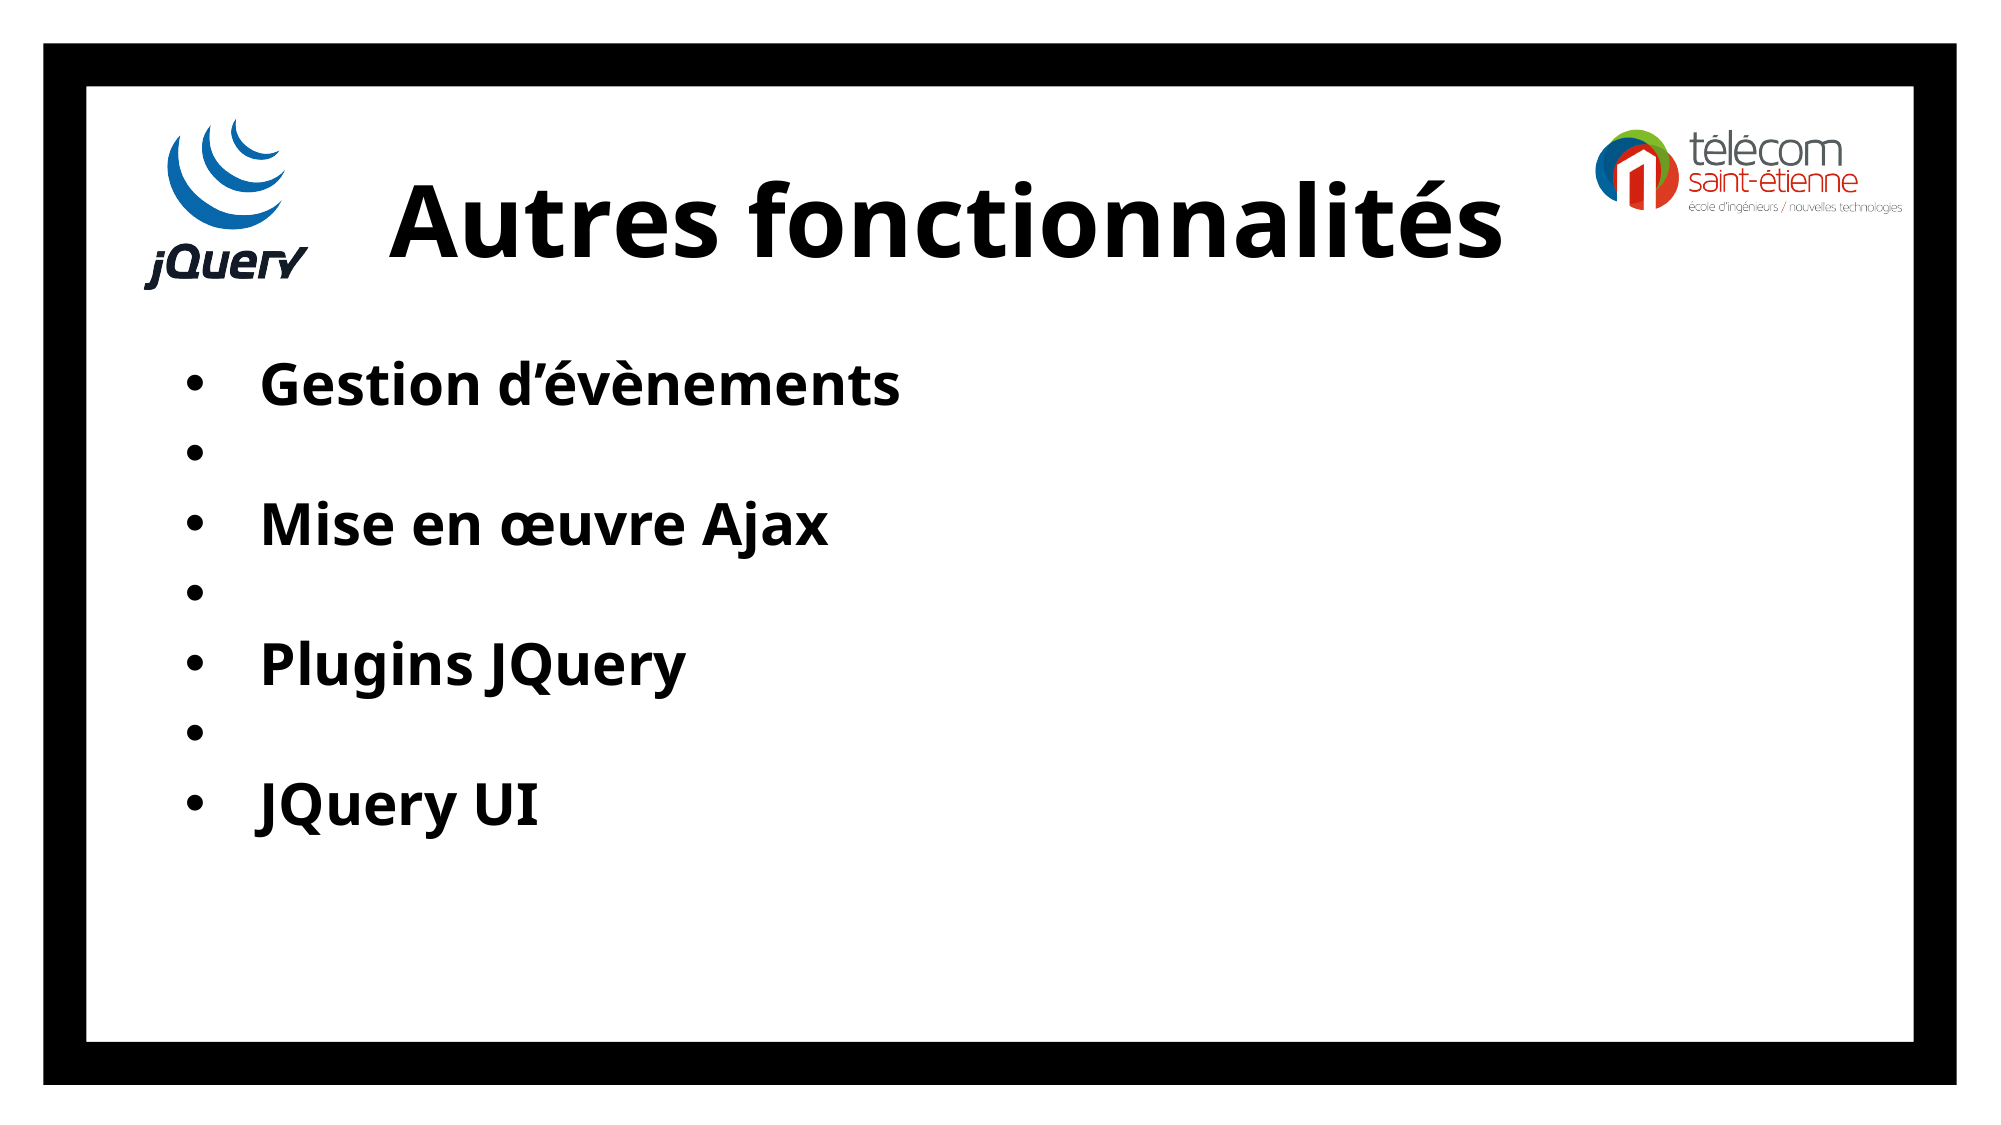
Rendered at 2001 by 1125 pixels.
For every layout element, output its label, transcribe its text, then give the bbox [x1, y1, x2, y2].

picture [140, 118, 312, 290]
title Autres fonctionnalités [369, 138, 1849, 304]
picture [1582, 118, 1923, 223]
text_box Gestion d’évènements Mise en œuvre Ajax Plugins JQuery JQuery UI [169, 339, 1862, 850]
